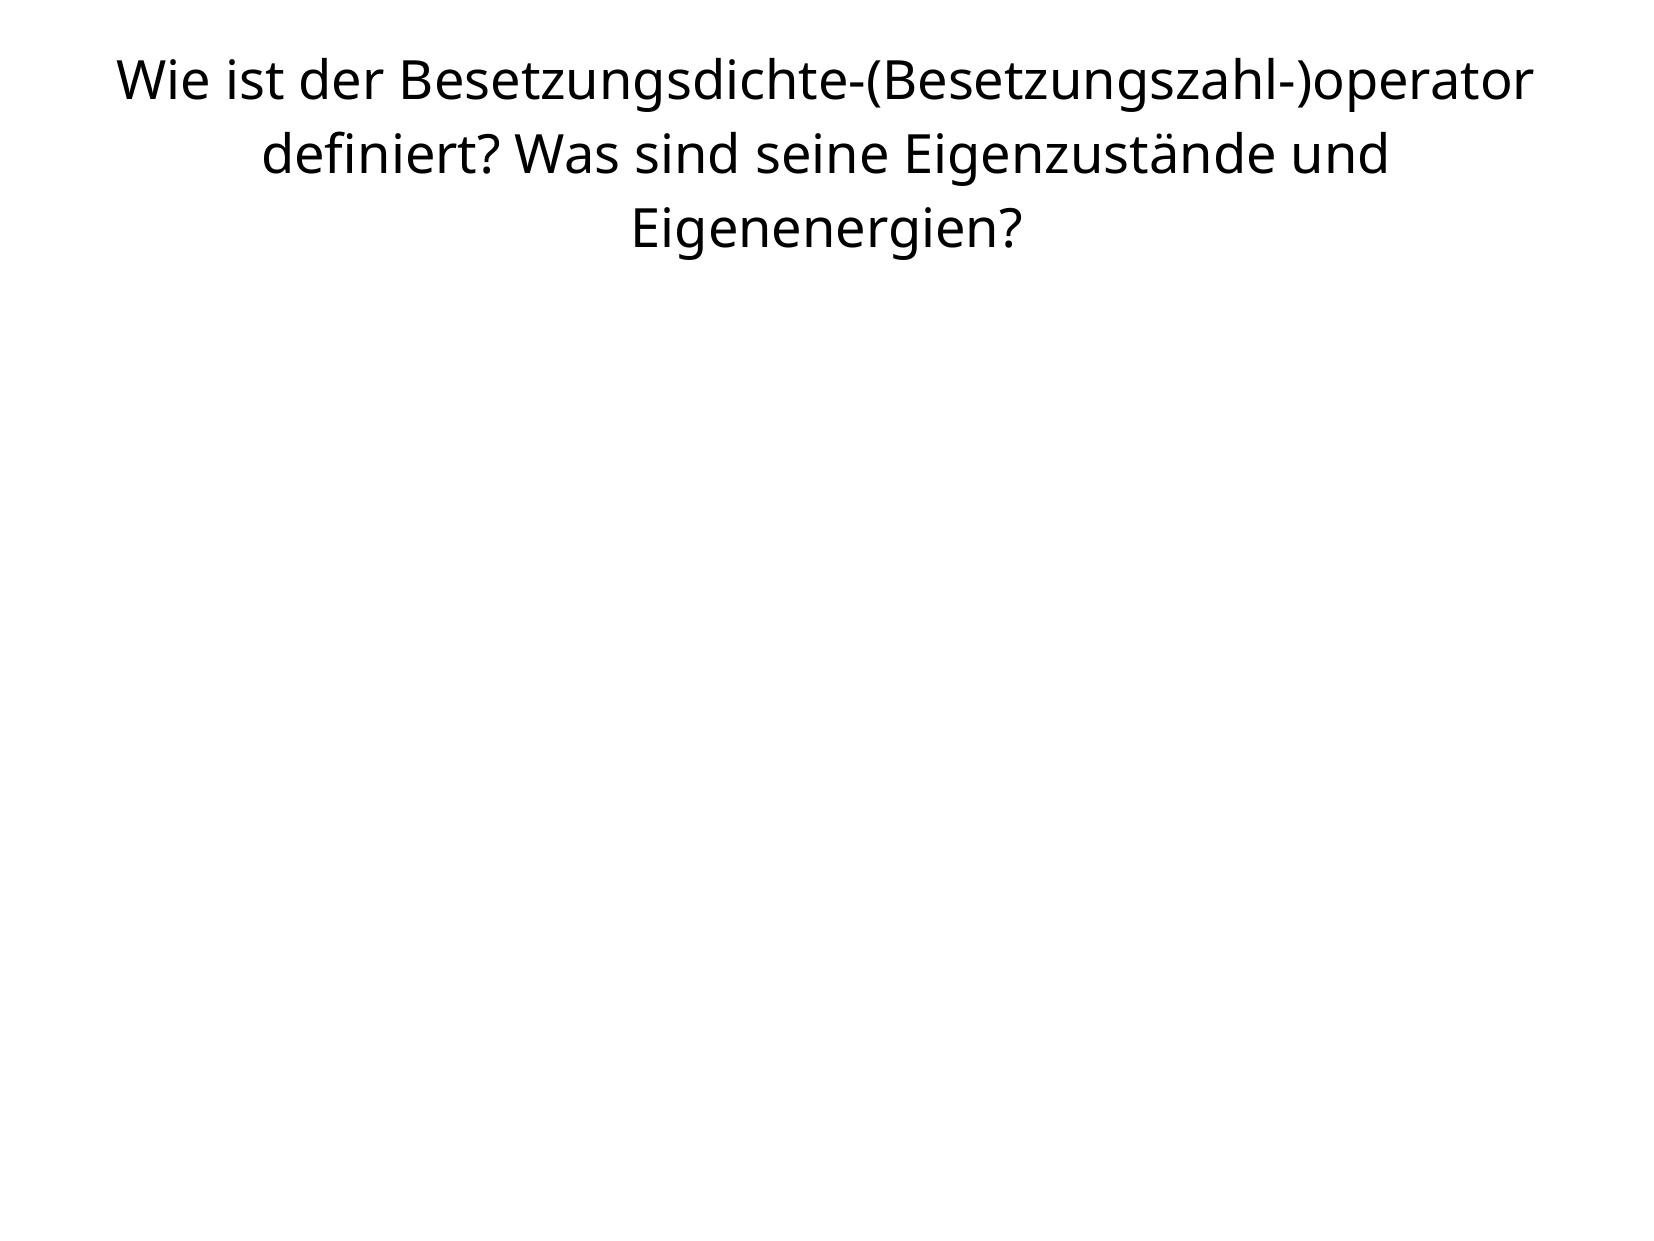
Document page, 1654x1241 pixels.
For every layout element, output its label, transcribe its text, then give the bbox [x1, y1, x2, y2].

title Wie ist der Besetzungsdichte-(Besetzungszahl-)operator definiert? Was sind seine Eigenzustände und Eigenenergien? [82, 49, 1571, 257]
